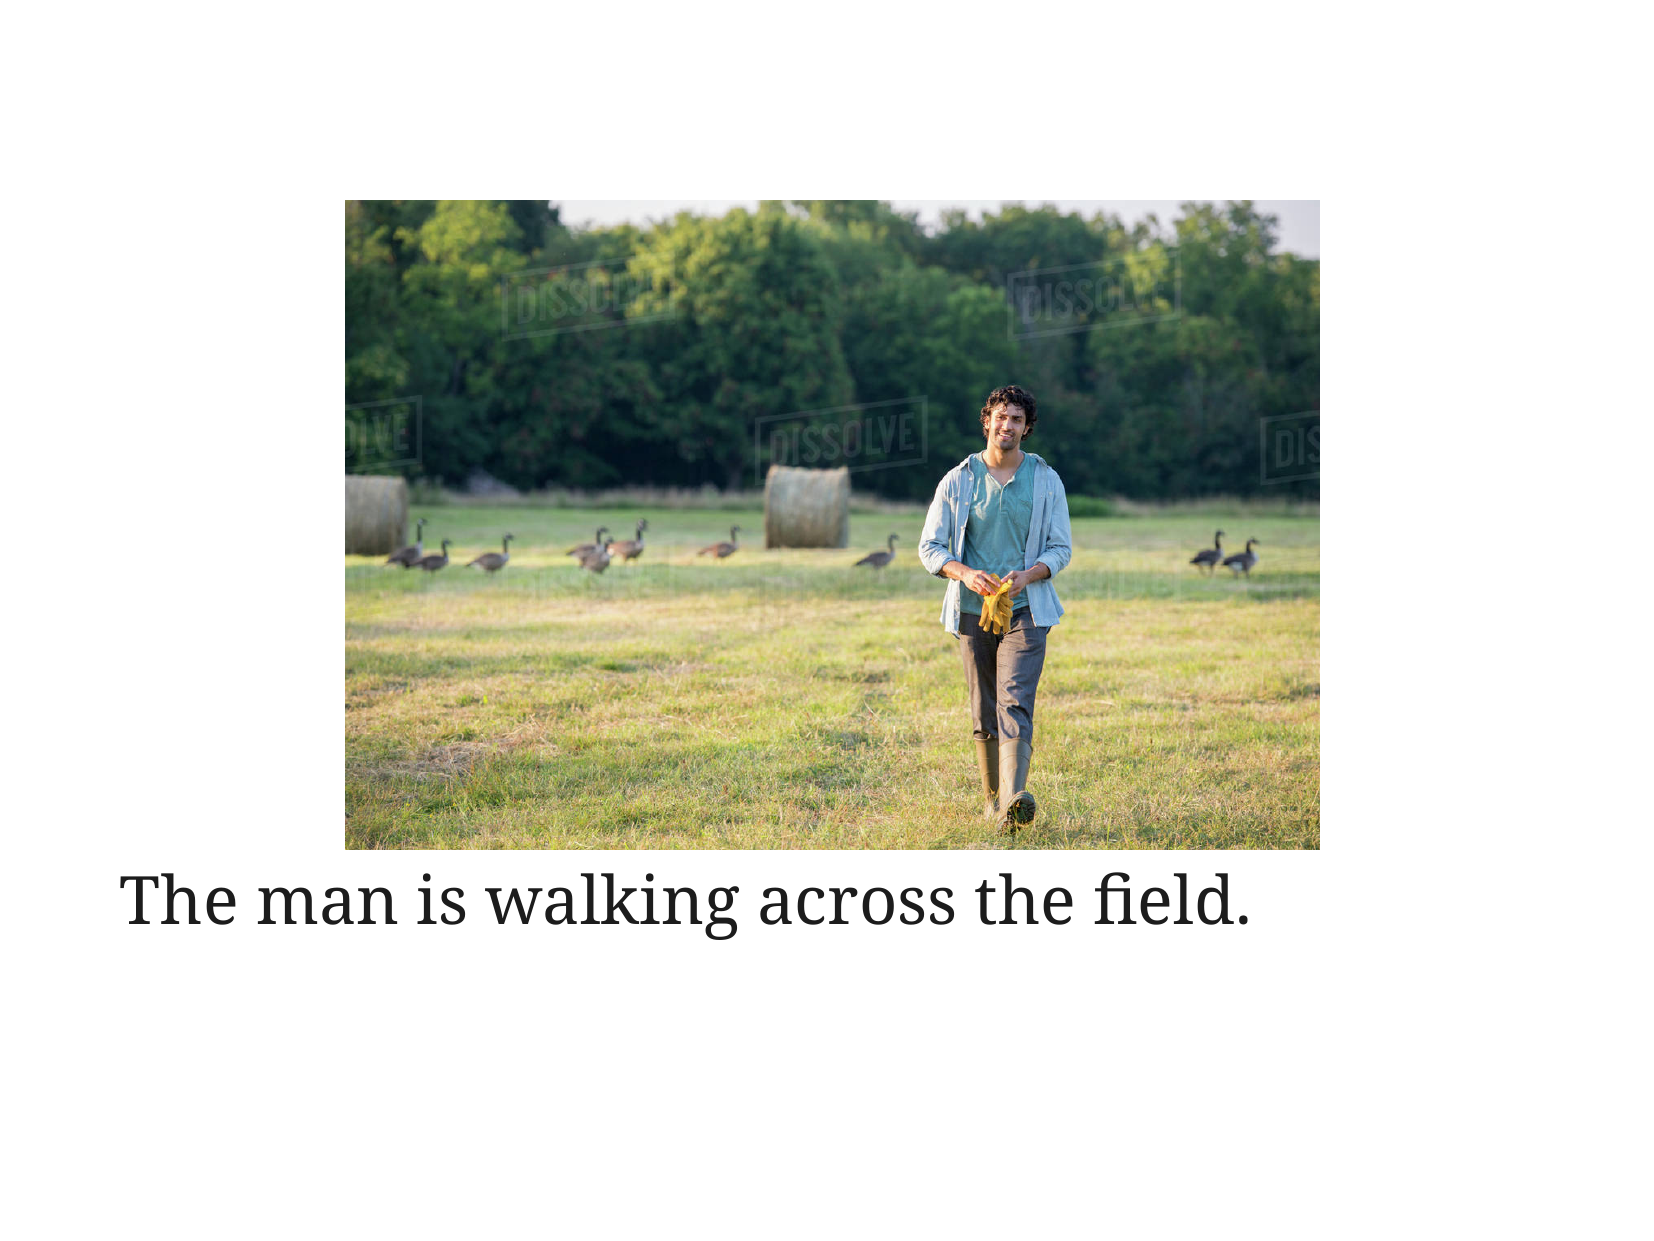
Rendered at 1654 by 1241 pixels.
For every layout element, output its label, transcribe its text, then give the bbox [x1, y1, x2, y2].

picture [345, 200, 1320, 850]
text_box The man is walking across the field. [104, 854, 1455, 948]
